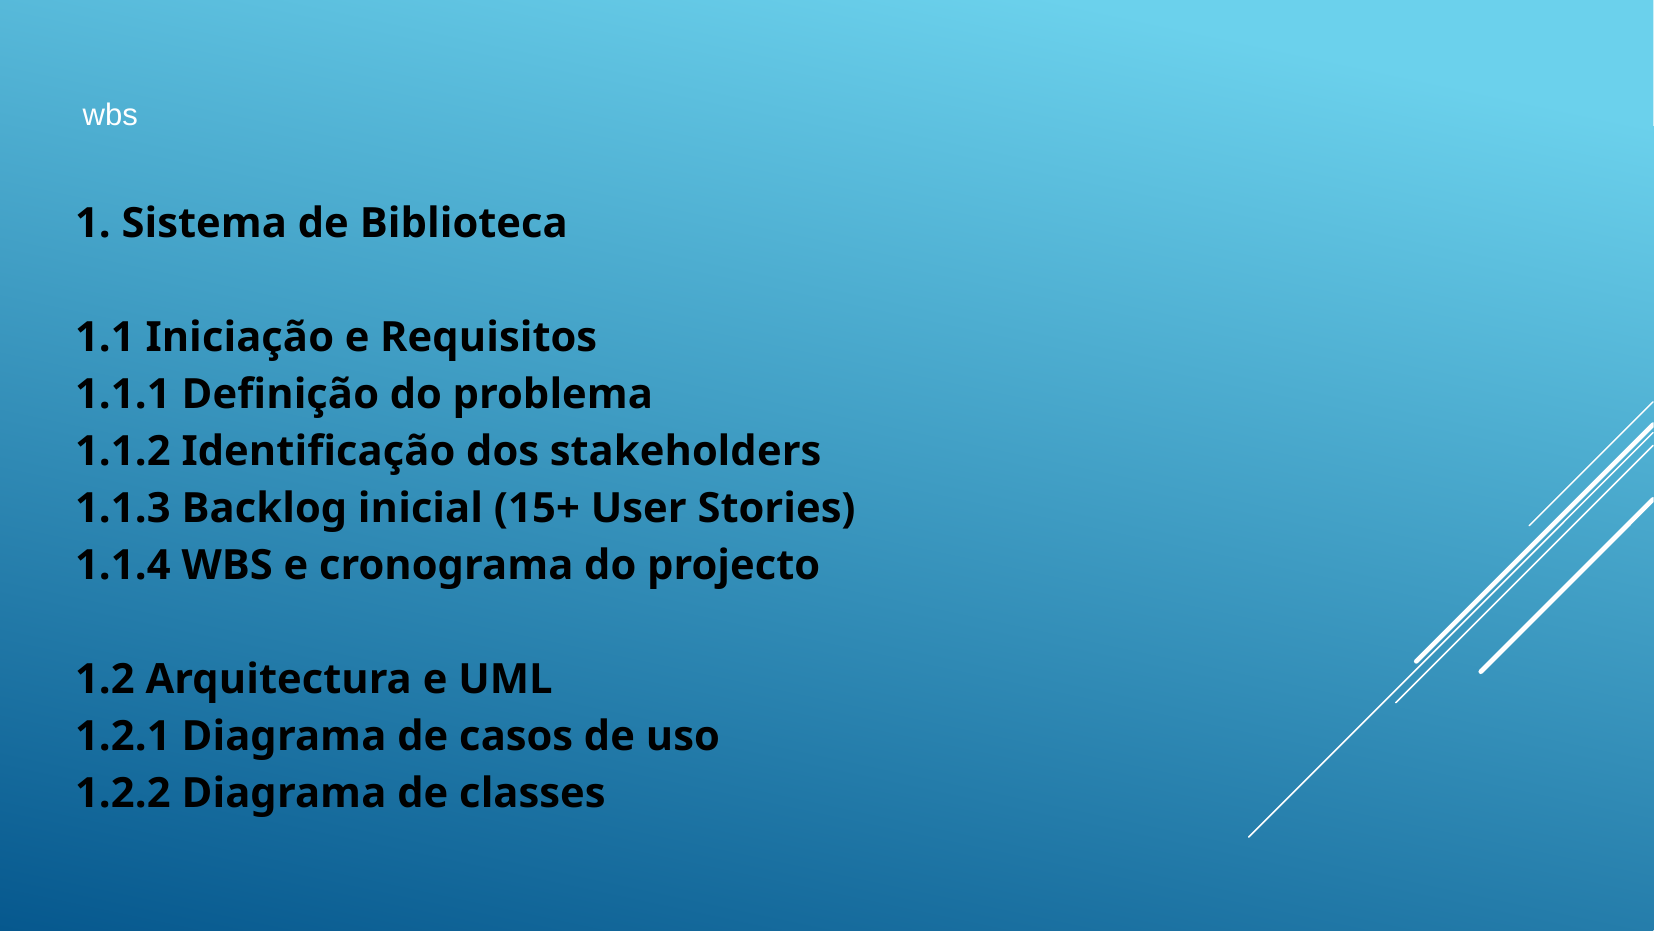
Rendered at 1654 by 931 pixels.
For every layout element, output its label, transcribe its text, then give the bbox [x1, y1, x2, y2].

title wbs [82, 37, 1571, 193]
subtitle 1. Sistema de Biblioteca 1.1 Iniciação e Requisitos 1.1.1 Definição do problema 1.1.2 Identificação dos stakeholders 1.1.3 Backlog inicial (15+ User Stories) 1.1.4 WBS e cronograma do projecto 1.2 Arquitectura e UML 1.2.1 Diagrama de casos de uso 1.2.2 Diagrama de classes [75, 192, 1564, 877]
